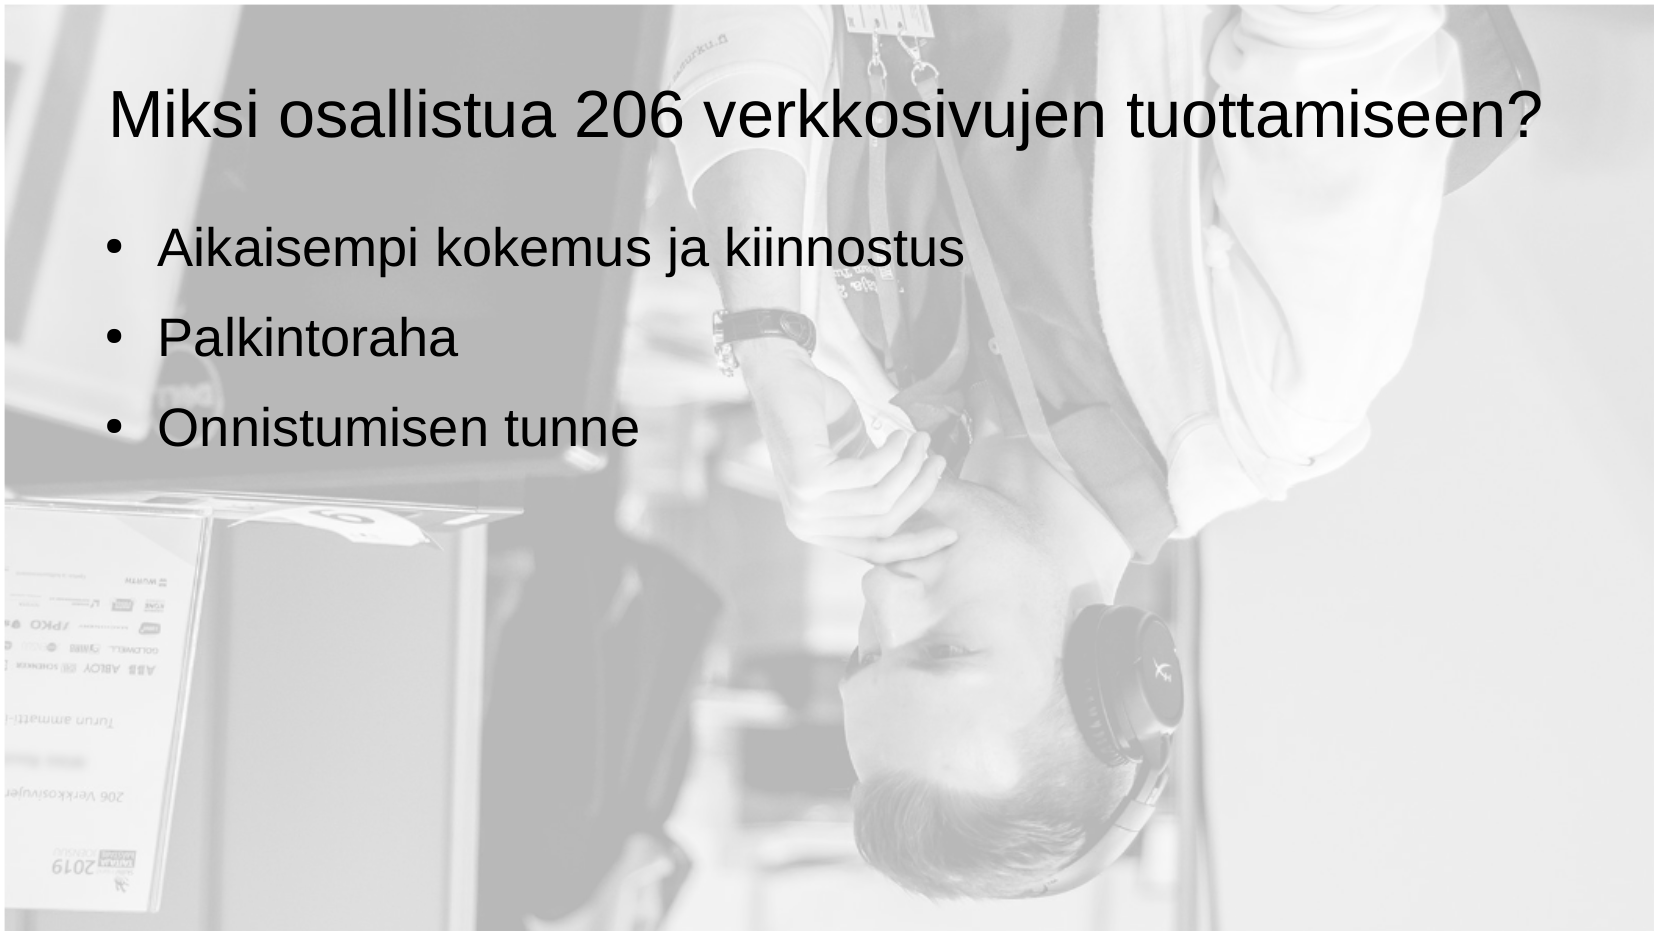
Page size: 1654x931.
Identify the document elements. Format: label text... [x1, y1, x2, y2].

picture [3, 3, 1654, 931]
title Miksi osallistua 206 verkkosivujen tuottamiseen? [82, 37, 1571, 193]
list Aikaisempi kokemus ja kiinnostus Palkintoraha Onnistumisen tunne [86, 217, 1576, 758]
